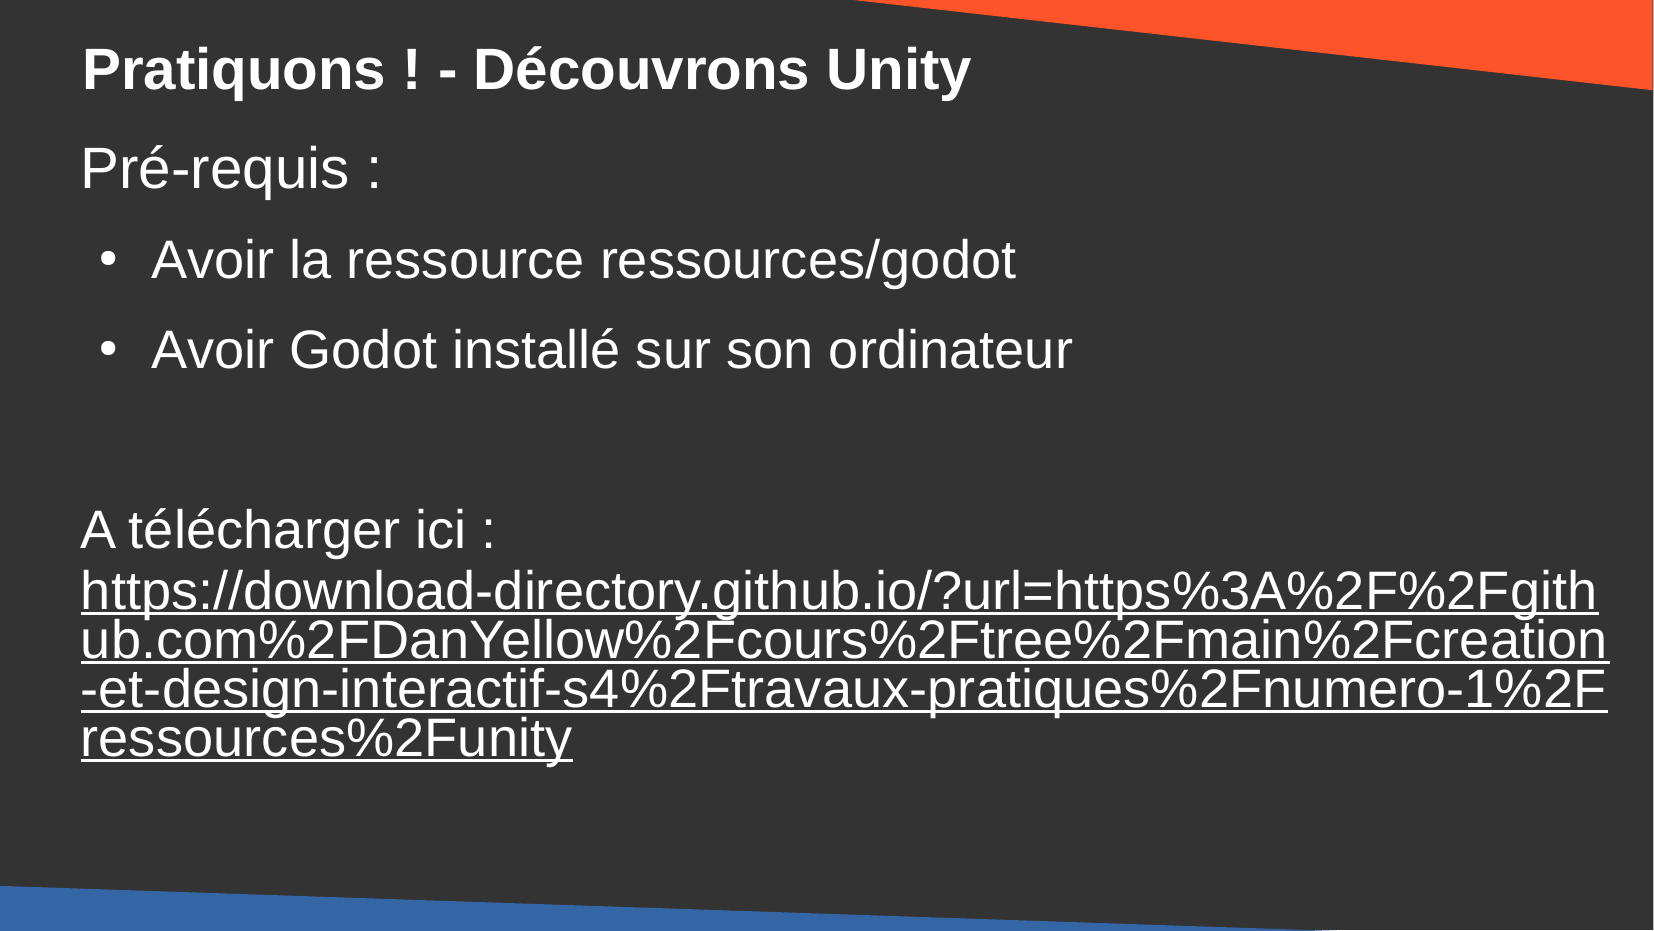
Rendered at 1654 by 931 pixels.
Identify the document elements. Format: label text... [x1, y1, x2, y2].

title Pratiquons ! - Découvrons Unity [82, 37, 1571, 114]
text_box [0, 885, 1337, 931]
list Pré-requis : Avoir la ressource ressources/godot Avoir Godot installé sur son ordinateur A télécharger ici : https://download-directory.github.io/?url=https%3A%2F%2Fgithub.com%2FDanYellow%2Fcours%2Ftree%2Fmain%2Fcreation-et-design-interactif-s4%2Ftravaux-pratiques%2Fnumero-1%2Fressources%2Funity [80, 135, 1620, 721]
text_box [853, 0, 1653, 91]
